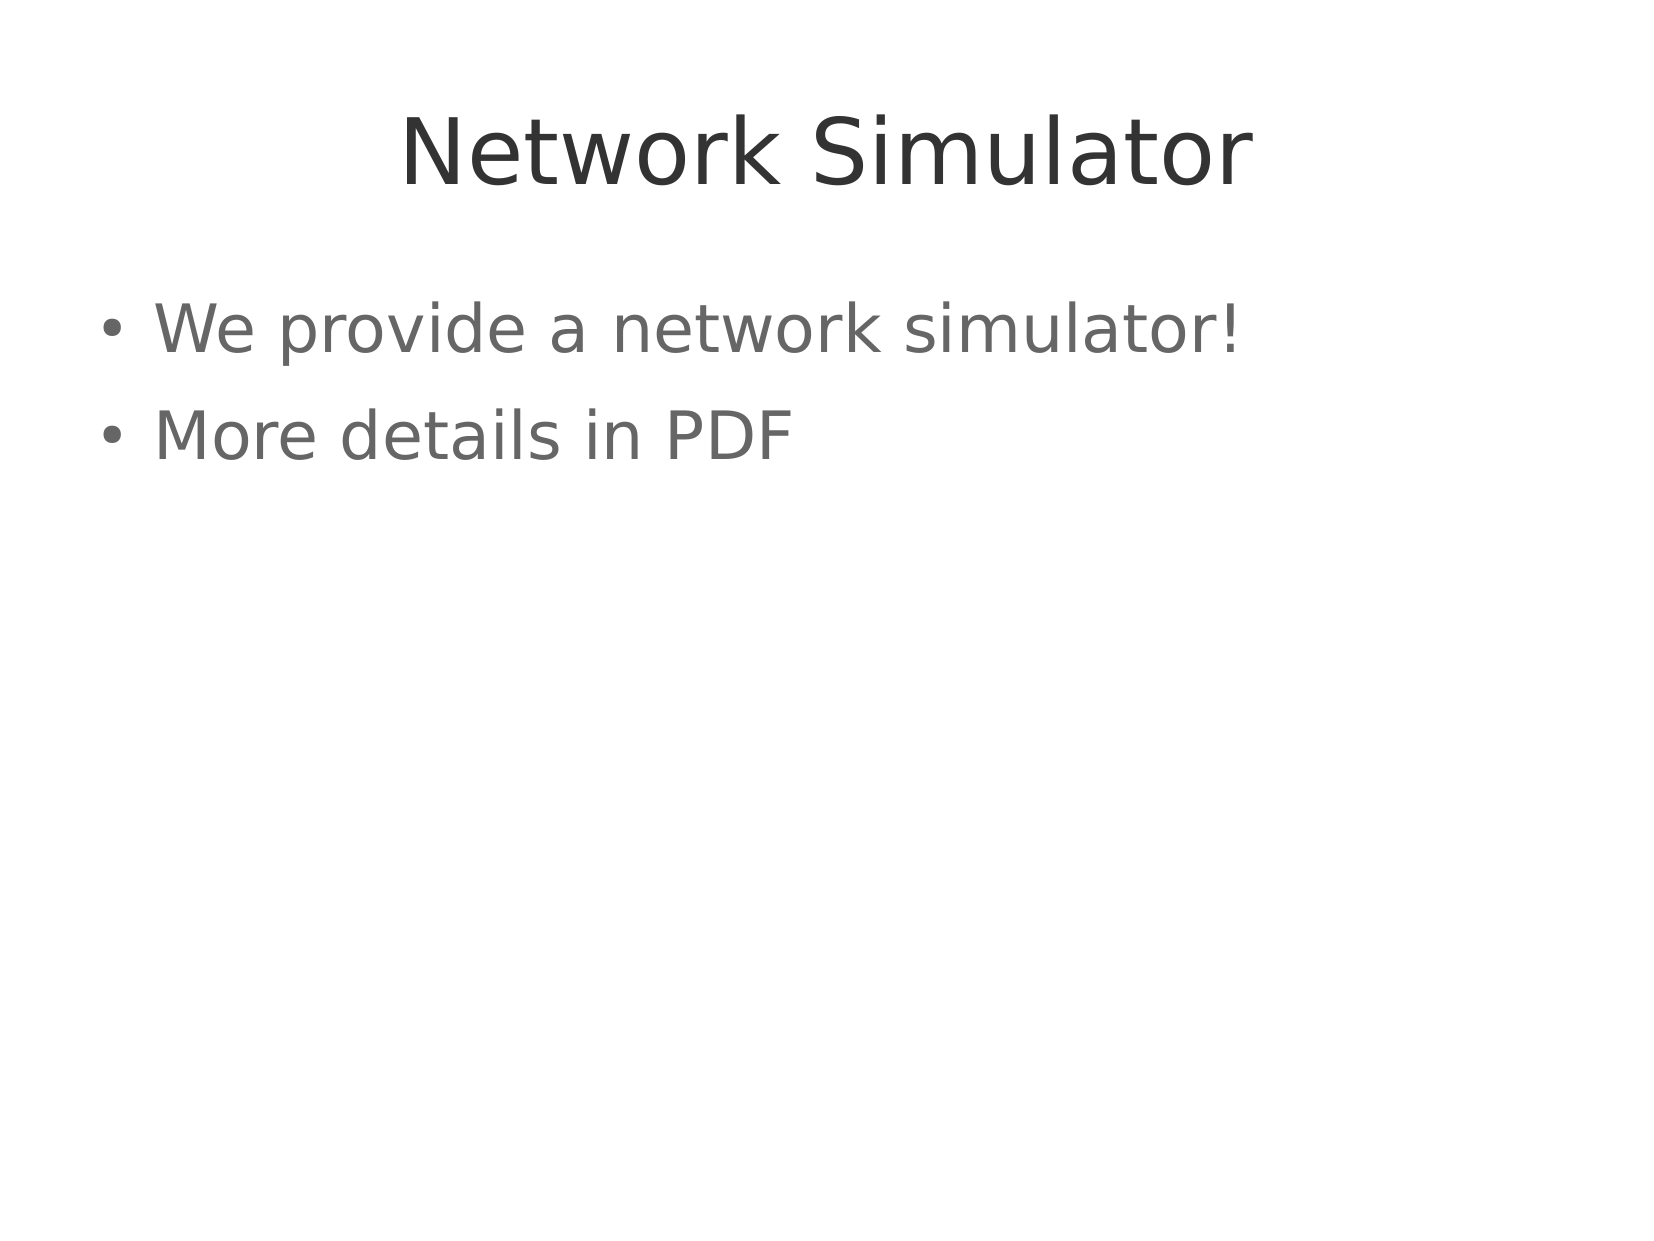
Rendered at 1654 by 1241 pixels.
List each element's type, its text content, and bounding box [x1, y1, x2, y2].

title Network Simulator [82, 49, 1571, 257]
list We provide a network simulator! More details in PDF [82, 290, 1571, 1109]
